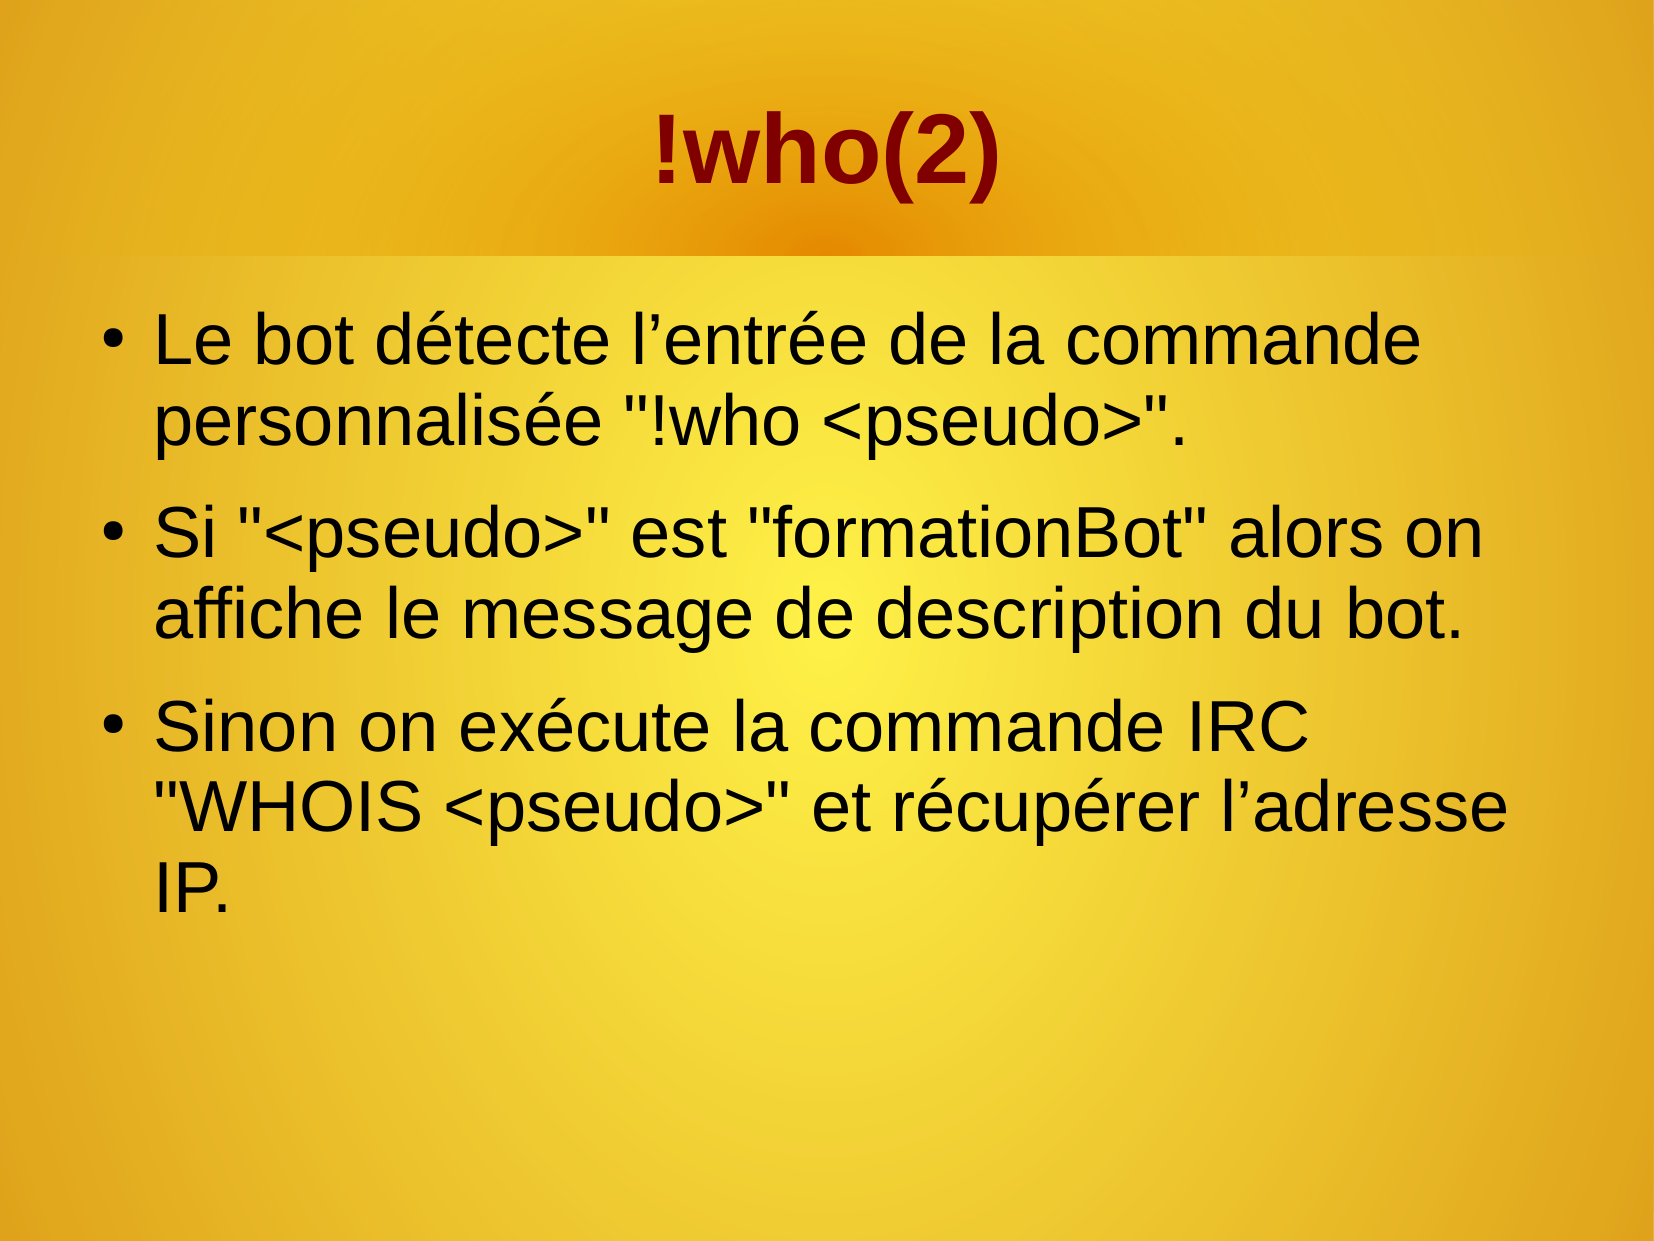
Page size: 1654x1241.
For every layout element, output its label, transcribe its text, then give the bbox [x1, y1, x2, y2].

title !who(2) [82, 47, 1571, 252]
list Le bot détecte l’entrée de la commande personnalisée "!who <pseudo>". Si "<pseudo>" est "formationBot" alors on affiche le message de description du bot. Sinon on exécute la commande IRC "WHOIS <pseudo>" et récupérer l’adresse IP. [82, 299, 1571, 1019]
